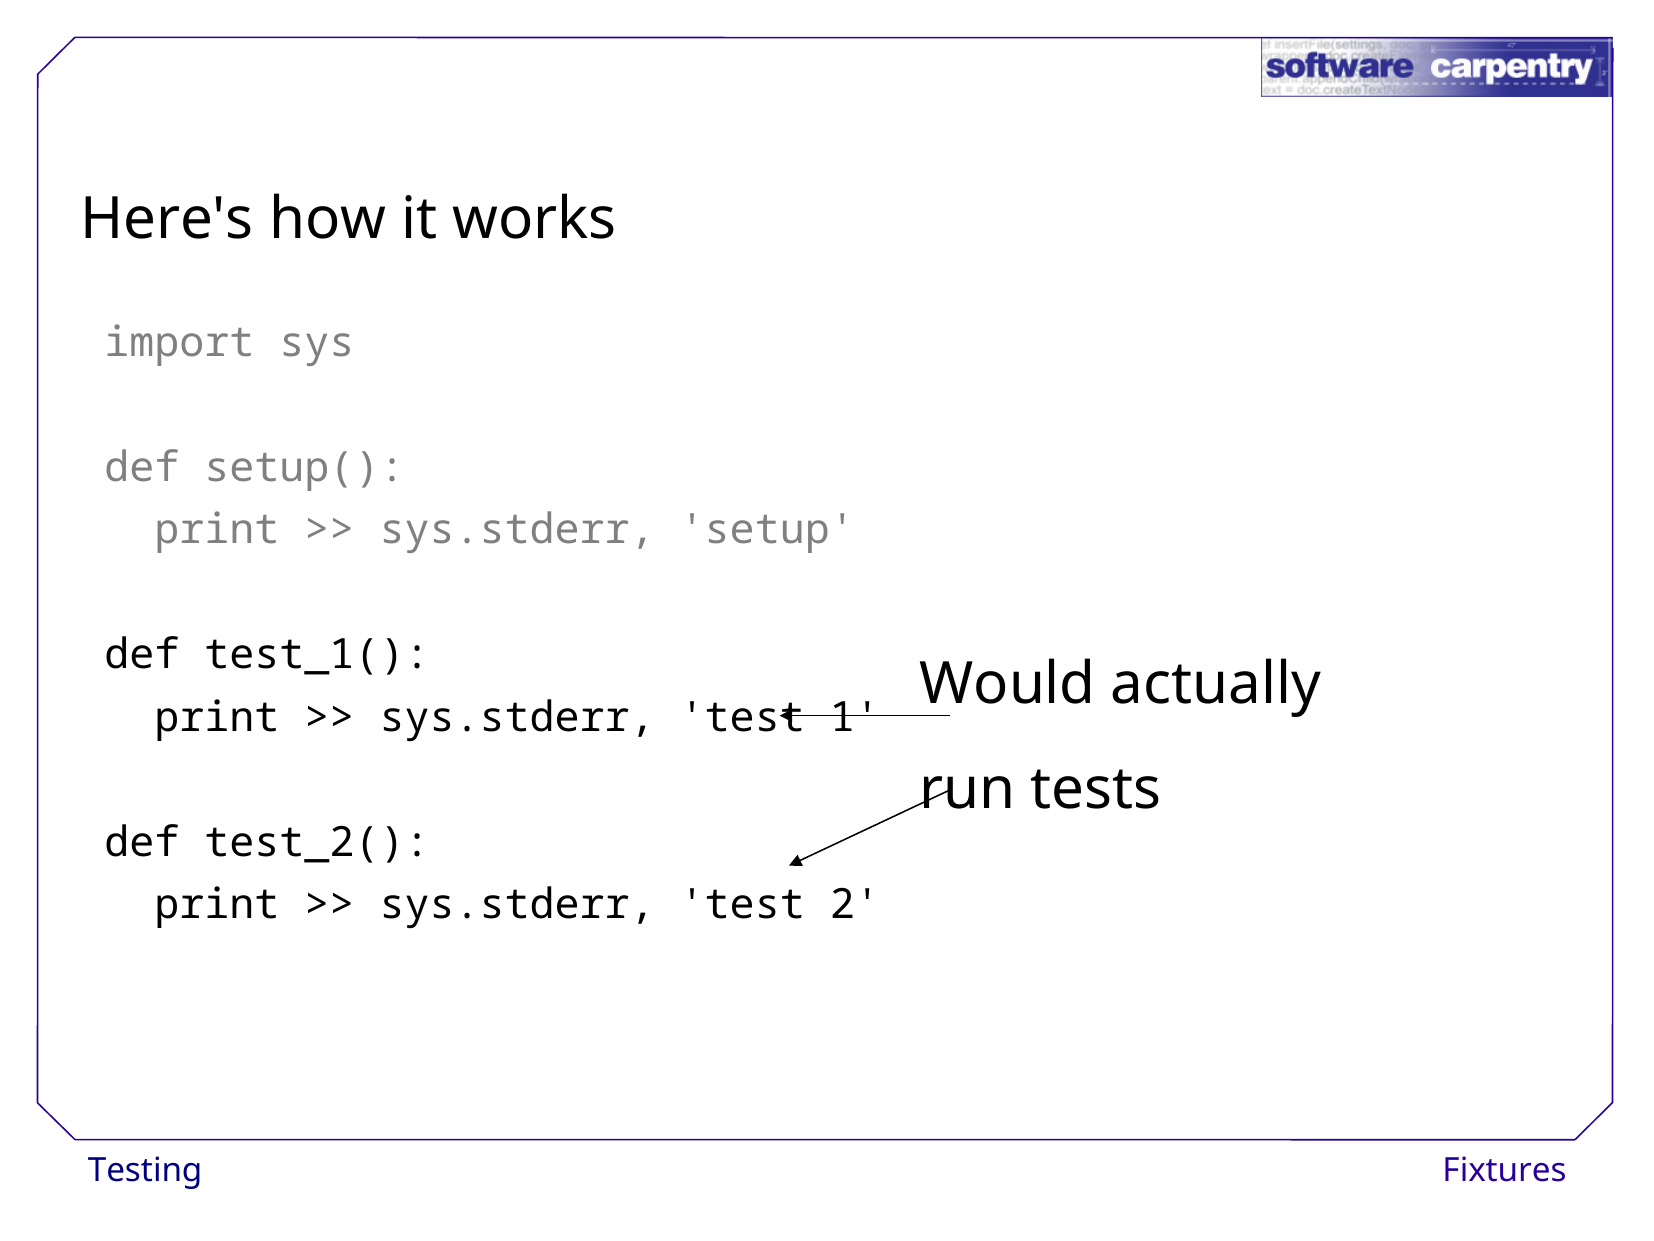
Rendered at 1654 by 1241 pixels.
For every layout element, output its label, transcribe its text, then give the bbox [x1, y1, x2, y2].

picture [1261, 39, 1613, 97]
text_box Would actually run tests [904, 602, 1487, 828]
text_box Here's how it works [65, 138, 782, 259]
text_box import sys def setup(): print >> sys.stderr, 'setup' def test_1(): print >> sys.stderr, 'test 1' def test_2(): print >> sys.stderr, 'test 2' [89, 294, 761, 989]
